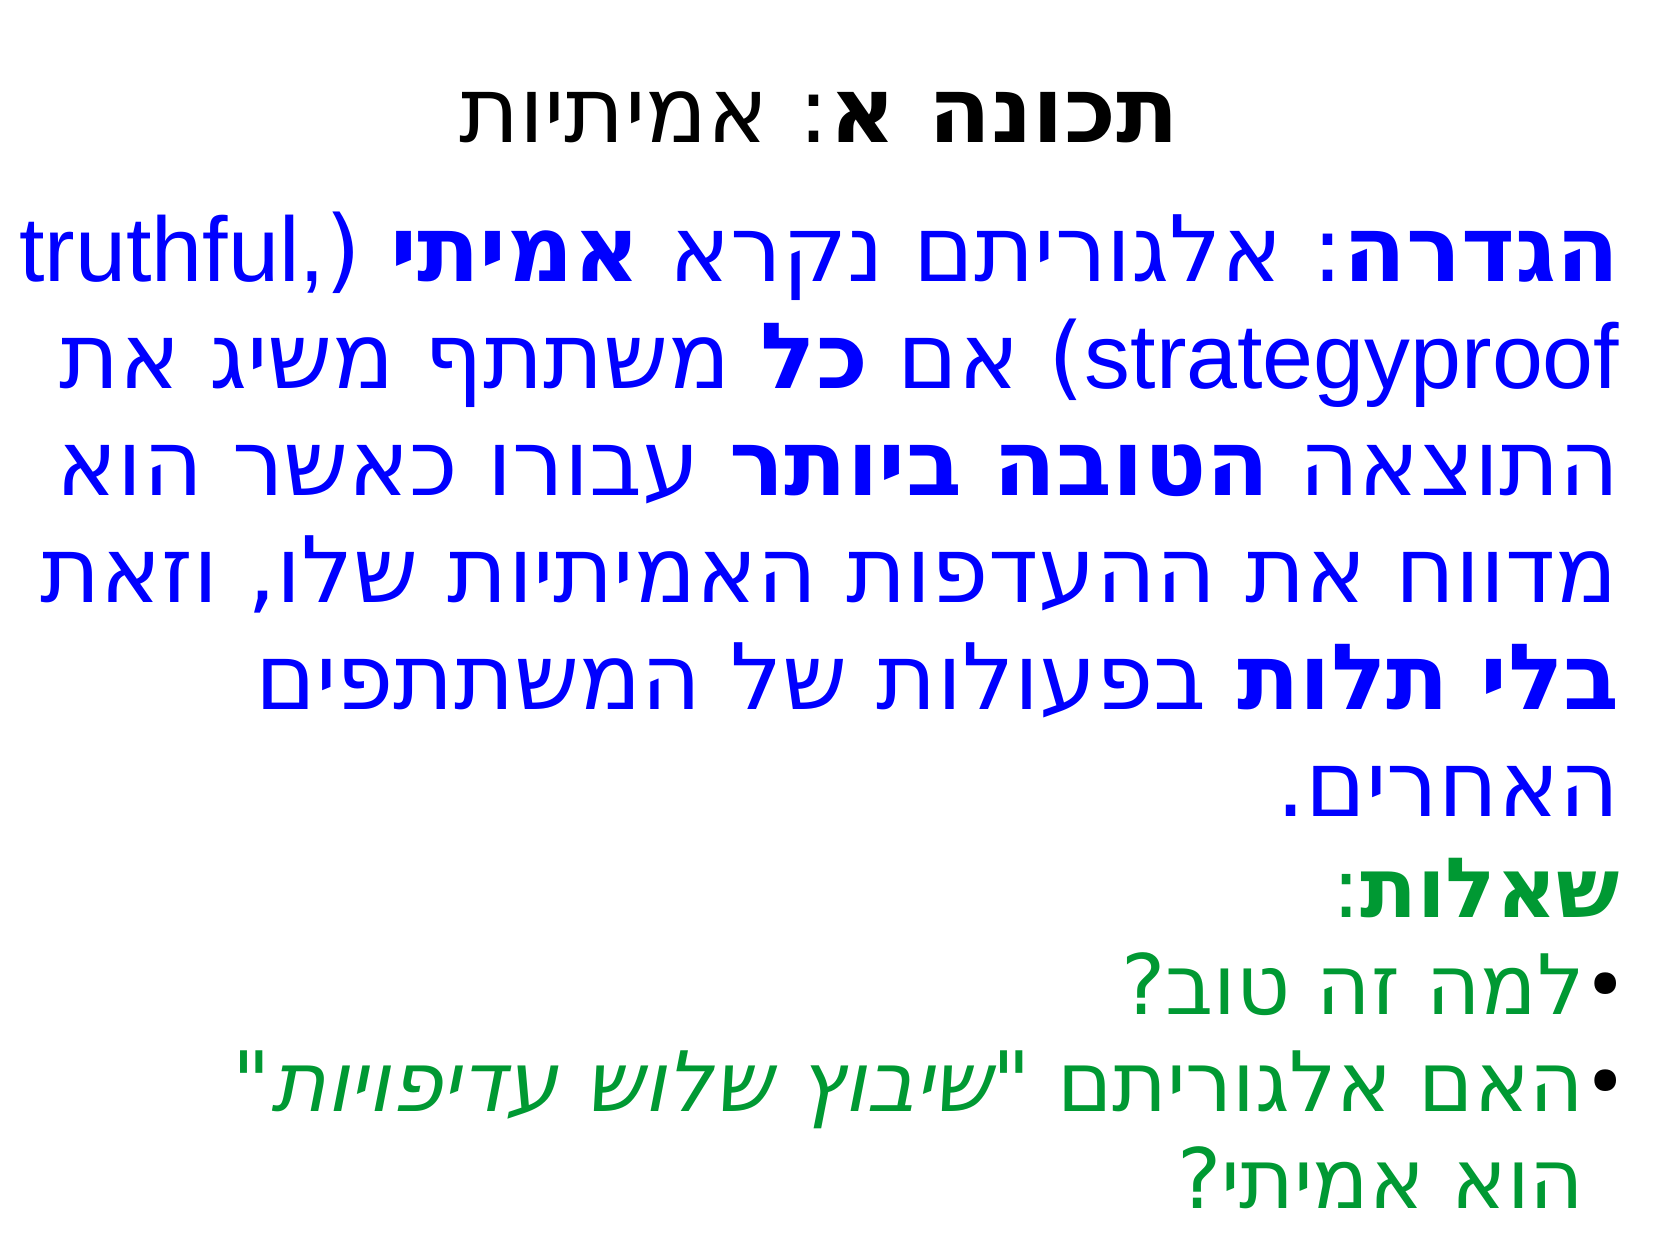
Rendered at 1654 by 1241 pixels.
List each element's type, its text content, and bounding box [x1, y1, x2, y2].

title תכונה א: אמיתיות [75, 58, 1564, 163]
title הגדרה: אלגוריתם נקרא אמיתי (truthful, strategyproof) אם כל משתתף משיג את התוצאה הטובה ביותר עבורו כאשר הוא מדווח את ההעדפות האמיתיות שלו, וזאת בלי תלות בפעולות של המשתתפים האחרים. [15, 225, 1621, 811]
text_box שאלות: למה זה טוב? האם אלגוריתם "שיבוץ שלוש עדיפויות" הוא אמיתי? [105, 833, 1636, 1216]
